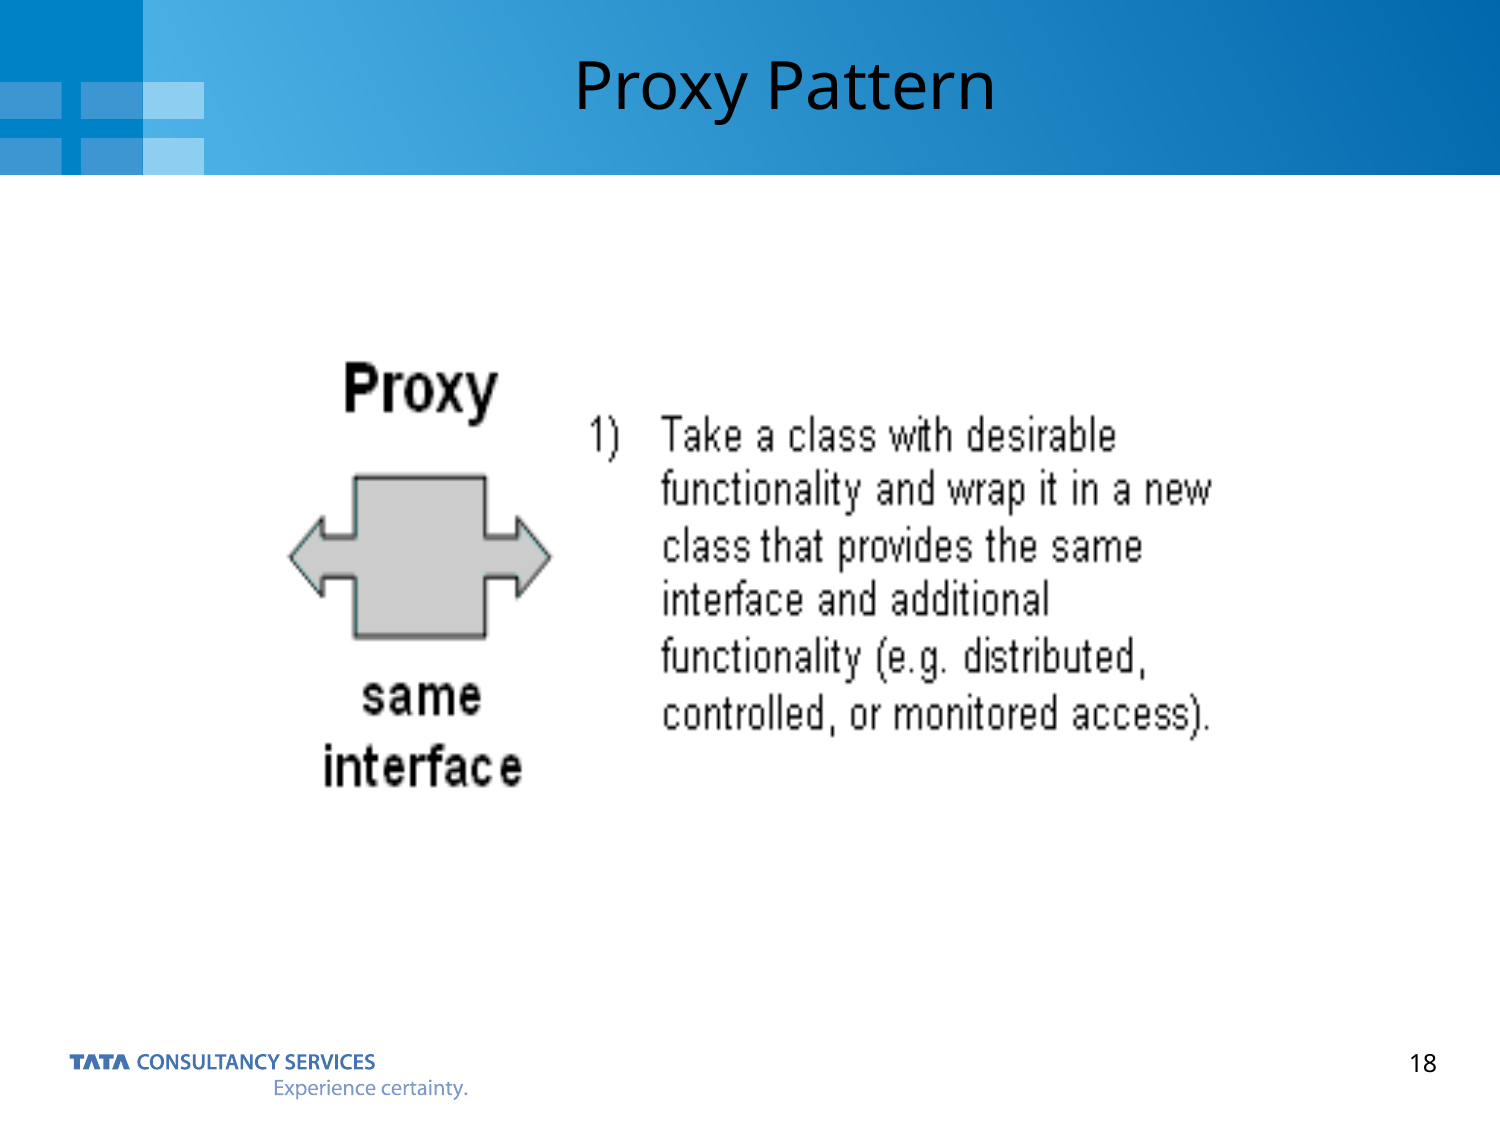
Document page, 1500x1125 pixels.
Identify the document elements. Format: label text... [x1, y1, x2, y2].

picture [265, 342, 1247, 827]
text_box Proxy Pattern [224, 11, 1347, 154]
